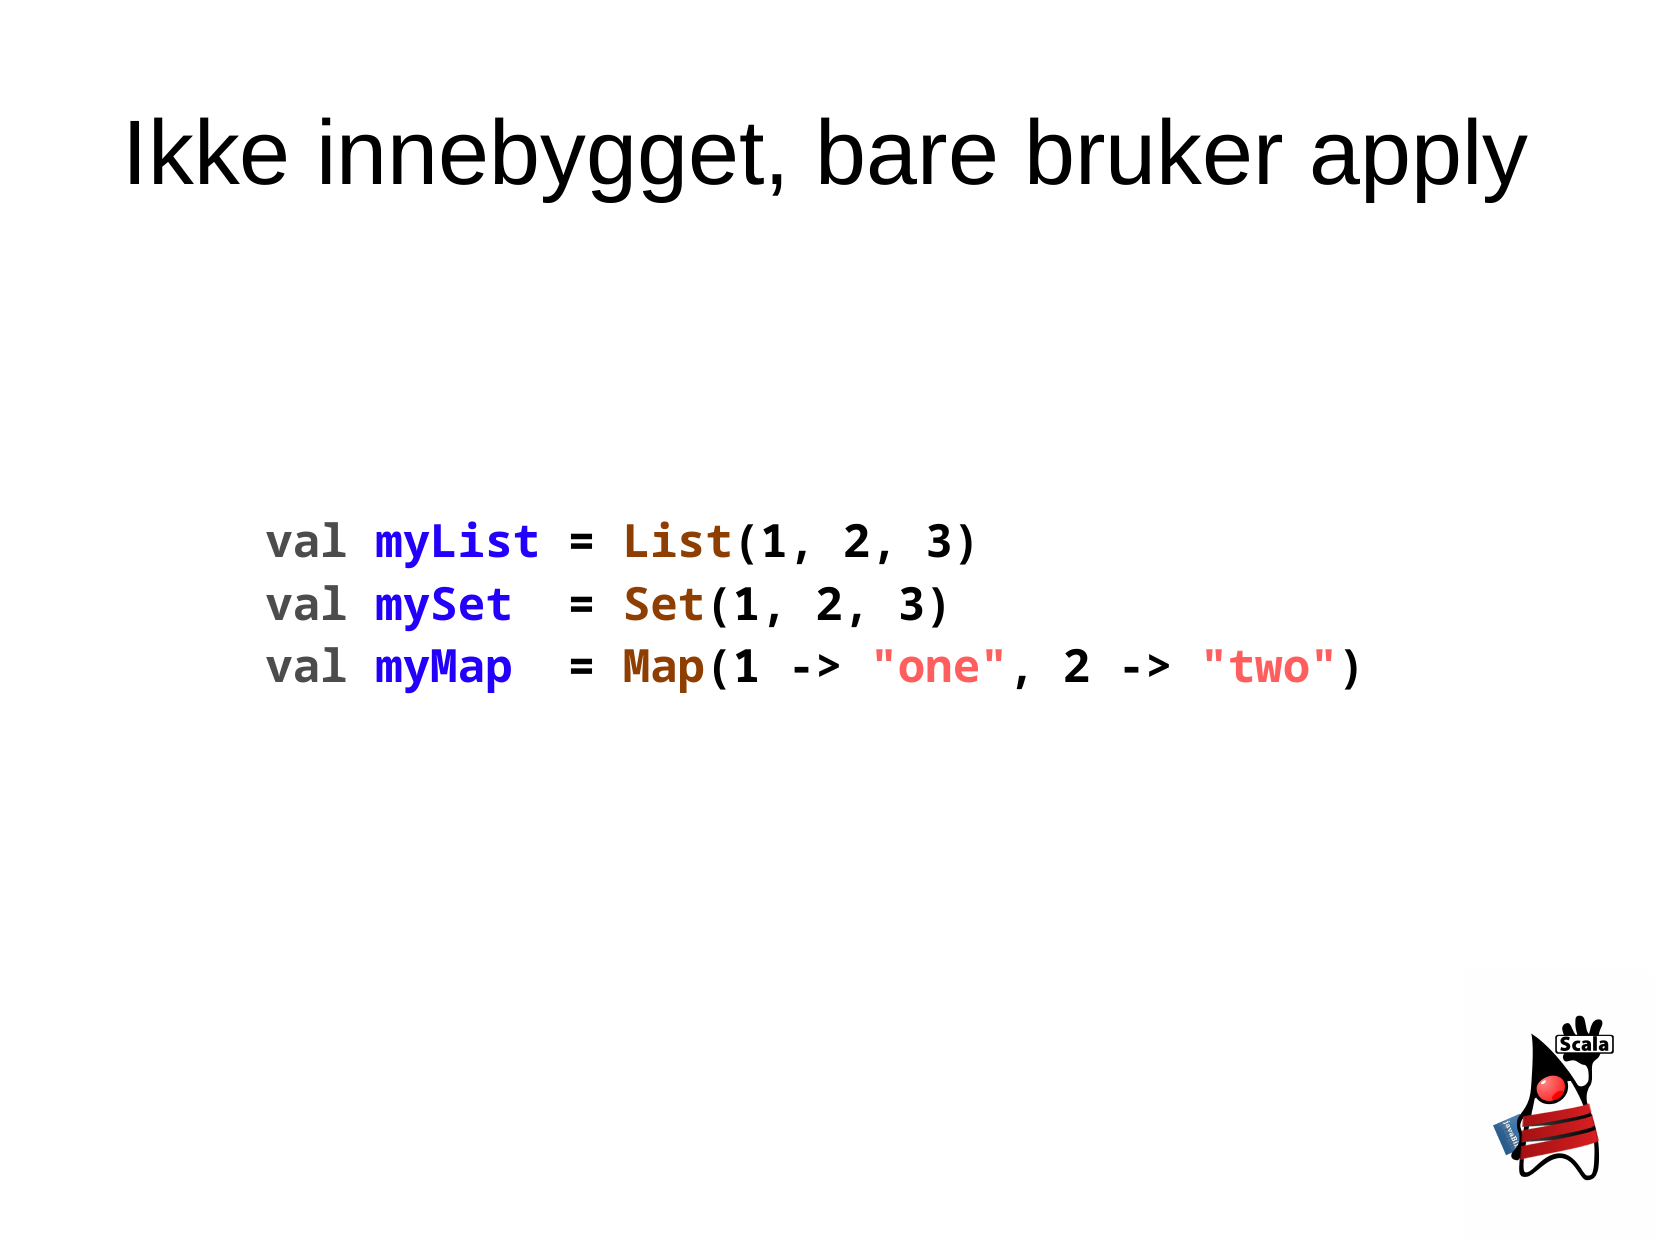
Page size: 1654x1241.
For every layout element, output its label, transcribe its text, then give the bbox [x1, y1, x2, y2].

picture [1462, 969, 1654, 1241]
text_box val myList = List(1, 2, 3) val mySet = Set(1, 2, 3) val myMap = Map(1 -> "one", 2 -> "two") [250, 501, 1388, 689]
title Ikke innebygget, bare bruker apply [82, 56, 1571, 250]
